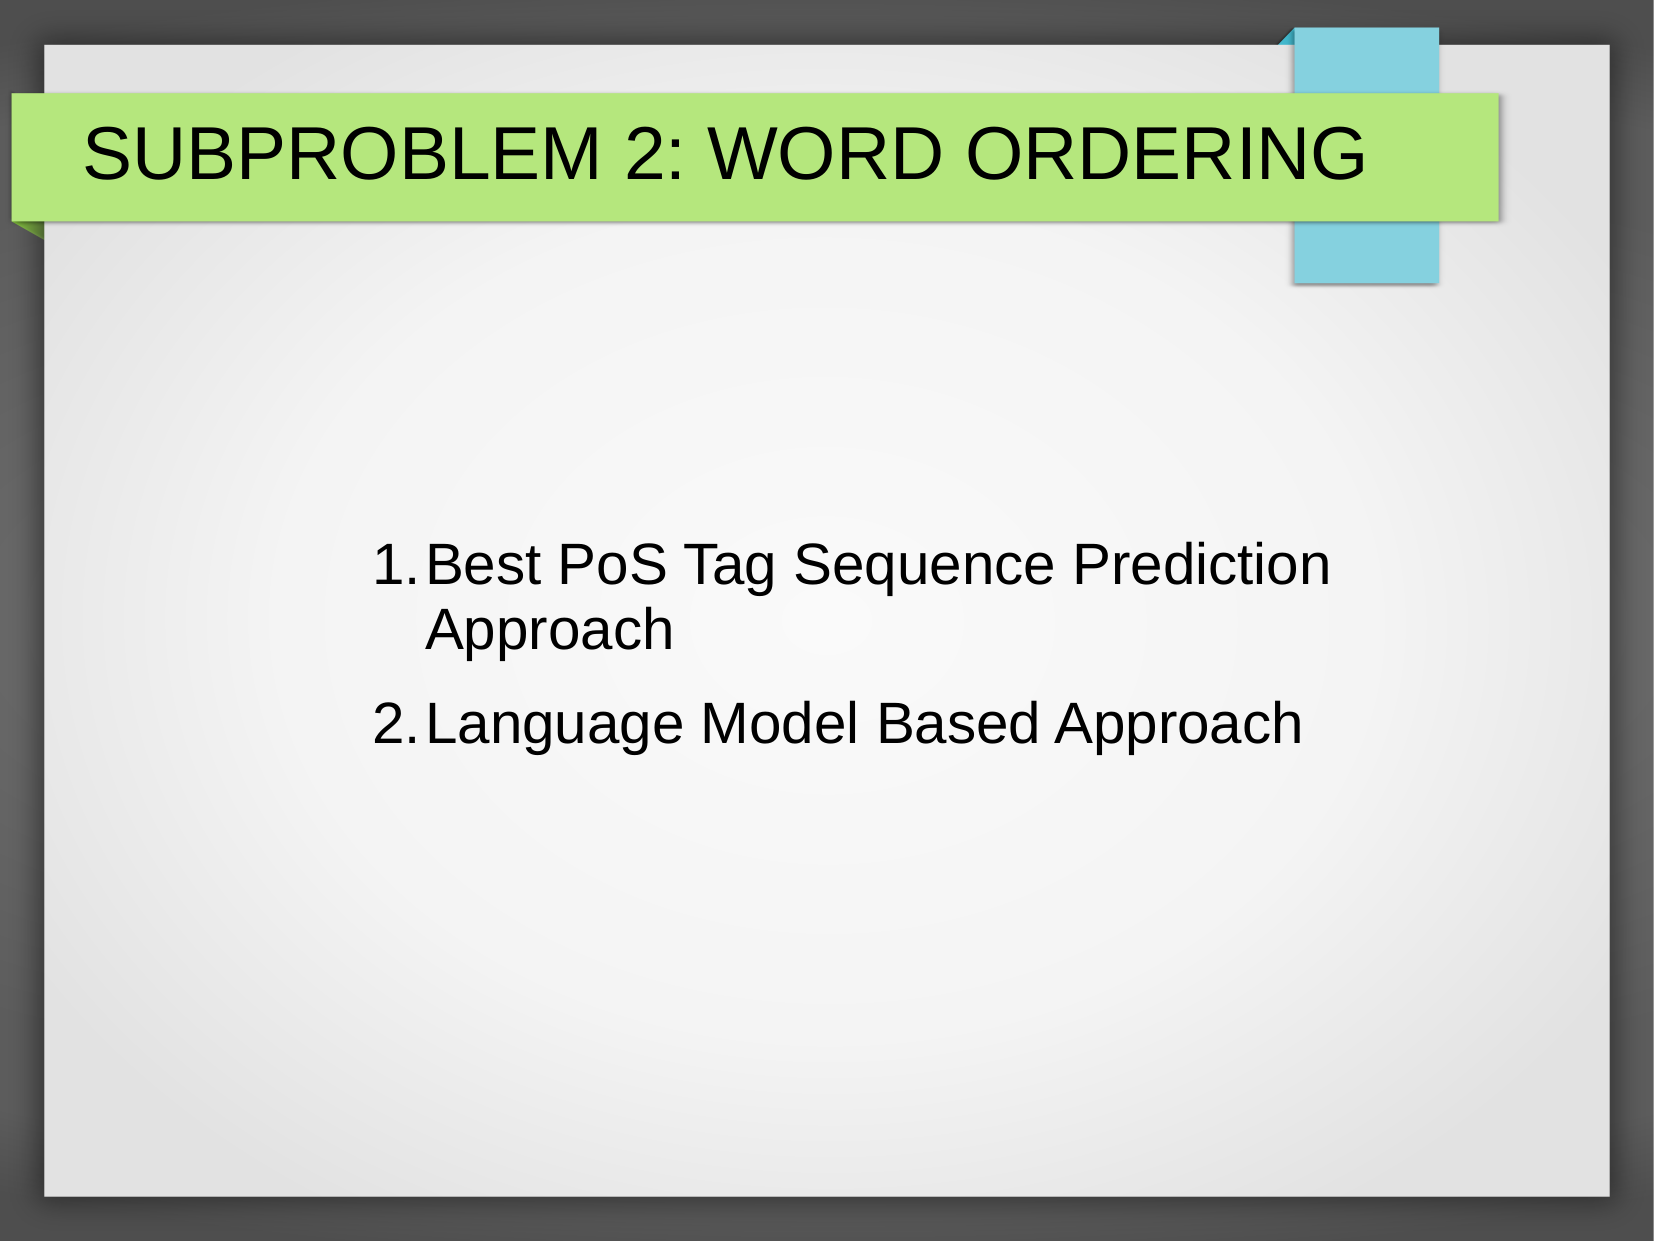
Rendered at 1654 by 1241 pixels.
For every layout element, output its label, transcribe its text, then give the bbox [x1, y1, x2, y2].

picture [0, 0, 1654, 1241]
list Best PoS Tag Sequence Prediction Approach Language Model Based Approach [354, 531, 1359, 921]
title SUBPROBLEM 2: WORD ORDERING [82, 69, 1394, 238]
